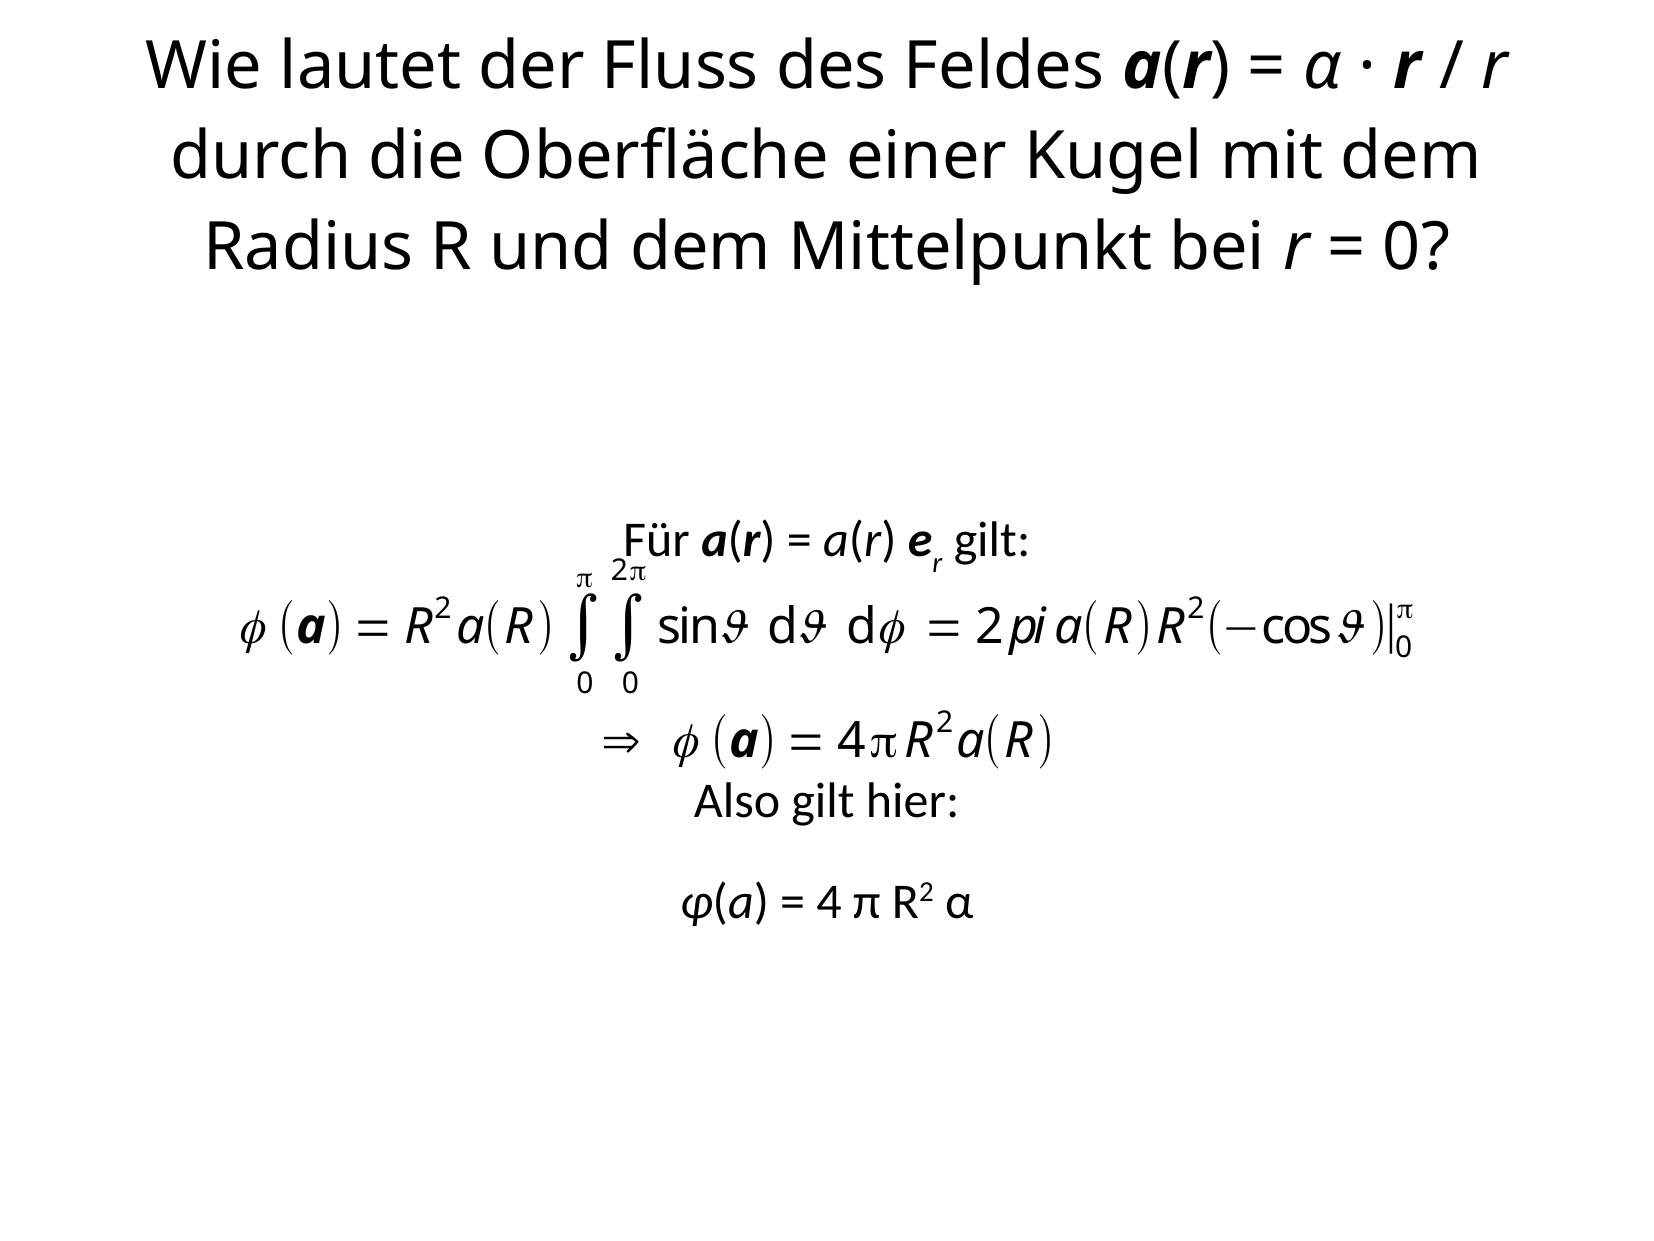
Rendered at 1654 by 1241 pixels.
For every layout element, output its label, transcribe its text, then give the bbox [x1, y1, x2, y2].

subtitle Für a(r) = a(r) er gilt: Also gilt hier: φ(a) = 4 π R2 α [82, 290, 1571, 1010]
title Wie lautet der Fluss des Feldes a(r) = α · r / r durch die Oberfläche einer Kugel mit dem Radius R und dem Mittelpunkt bei r = 0? [82, 19, 1571, 287]
chart [231, 552, 1423, 771]
